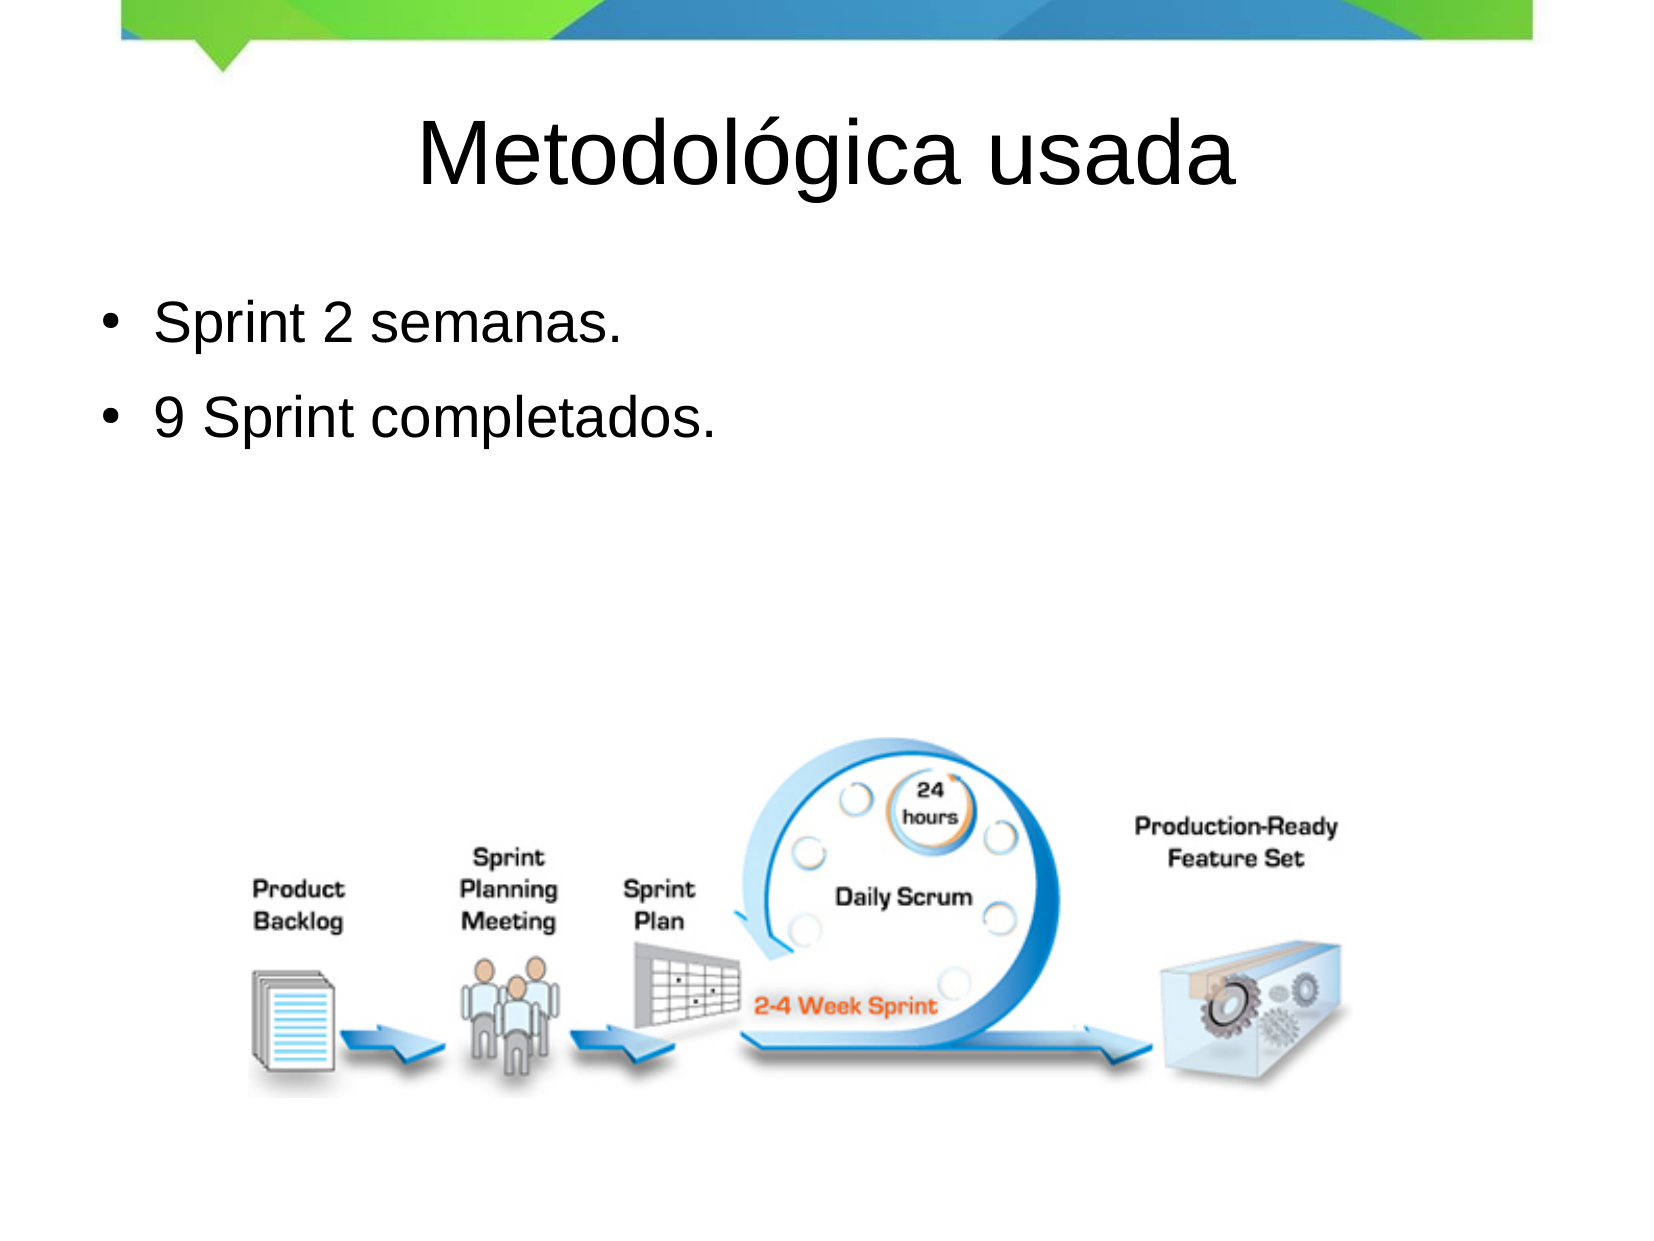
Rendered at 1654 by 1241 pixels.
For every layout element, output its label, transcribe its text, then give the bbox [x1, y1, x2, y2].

picture [0, 0, 1654, 1241]
title Metodológica usada [82, 49, 1571, 257]
list Sprint 2 semanas. 9 Sprint completados. [82, 290, 1571, 697]
